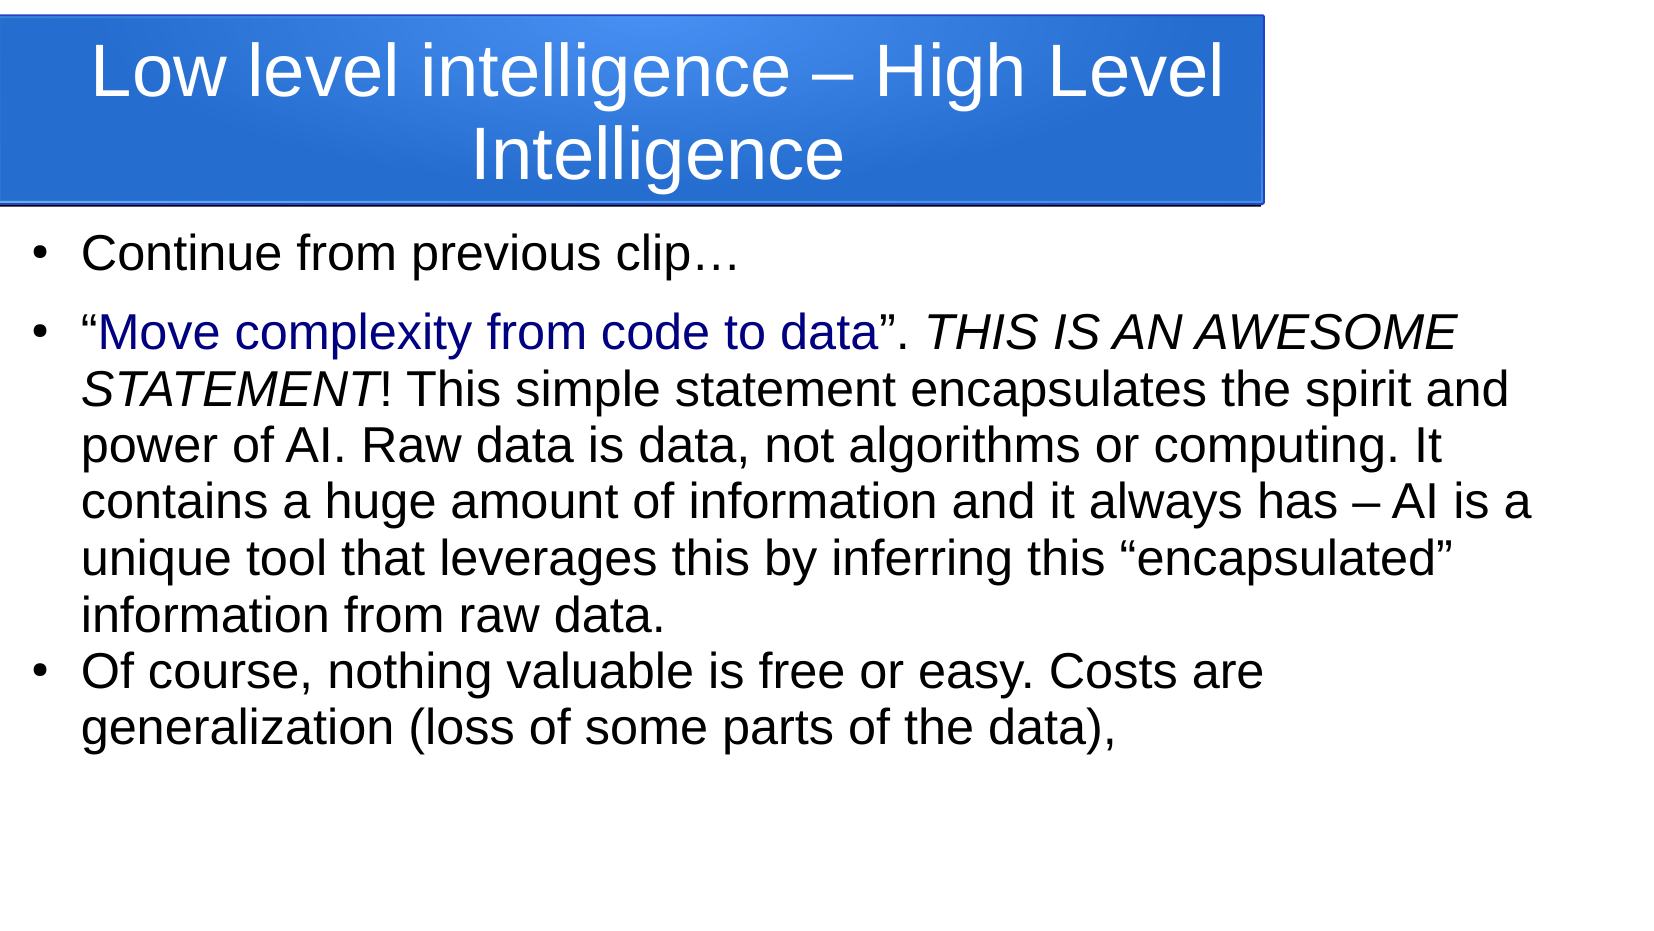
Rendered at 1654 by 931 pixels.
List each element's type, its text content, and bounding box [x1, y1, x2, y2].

title Low level intelligence – High Level Intelligence [82, 29, 1235, 196]
list Continue from previous clip… “Move complexity from code to data”. THIS IS AN AWESOME STATEMENT! This simple statement encapsulates the spirit and power of AI. Raw data is data, not algorithms or computing. It contains a huge amount of information and it always has – AI is a unique tool that leverages this by inferring this “encapsulated” information from raw data. Of course, nothing valuable is free or easy. Costs are generalization (loss of some parts of the data), [15, 225, 1561, 765]
